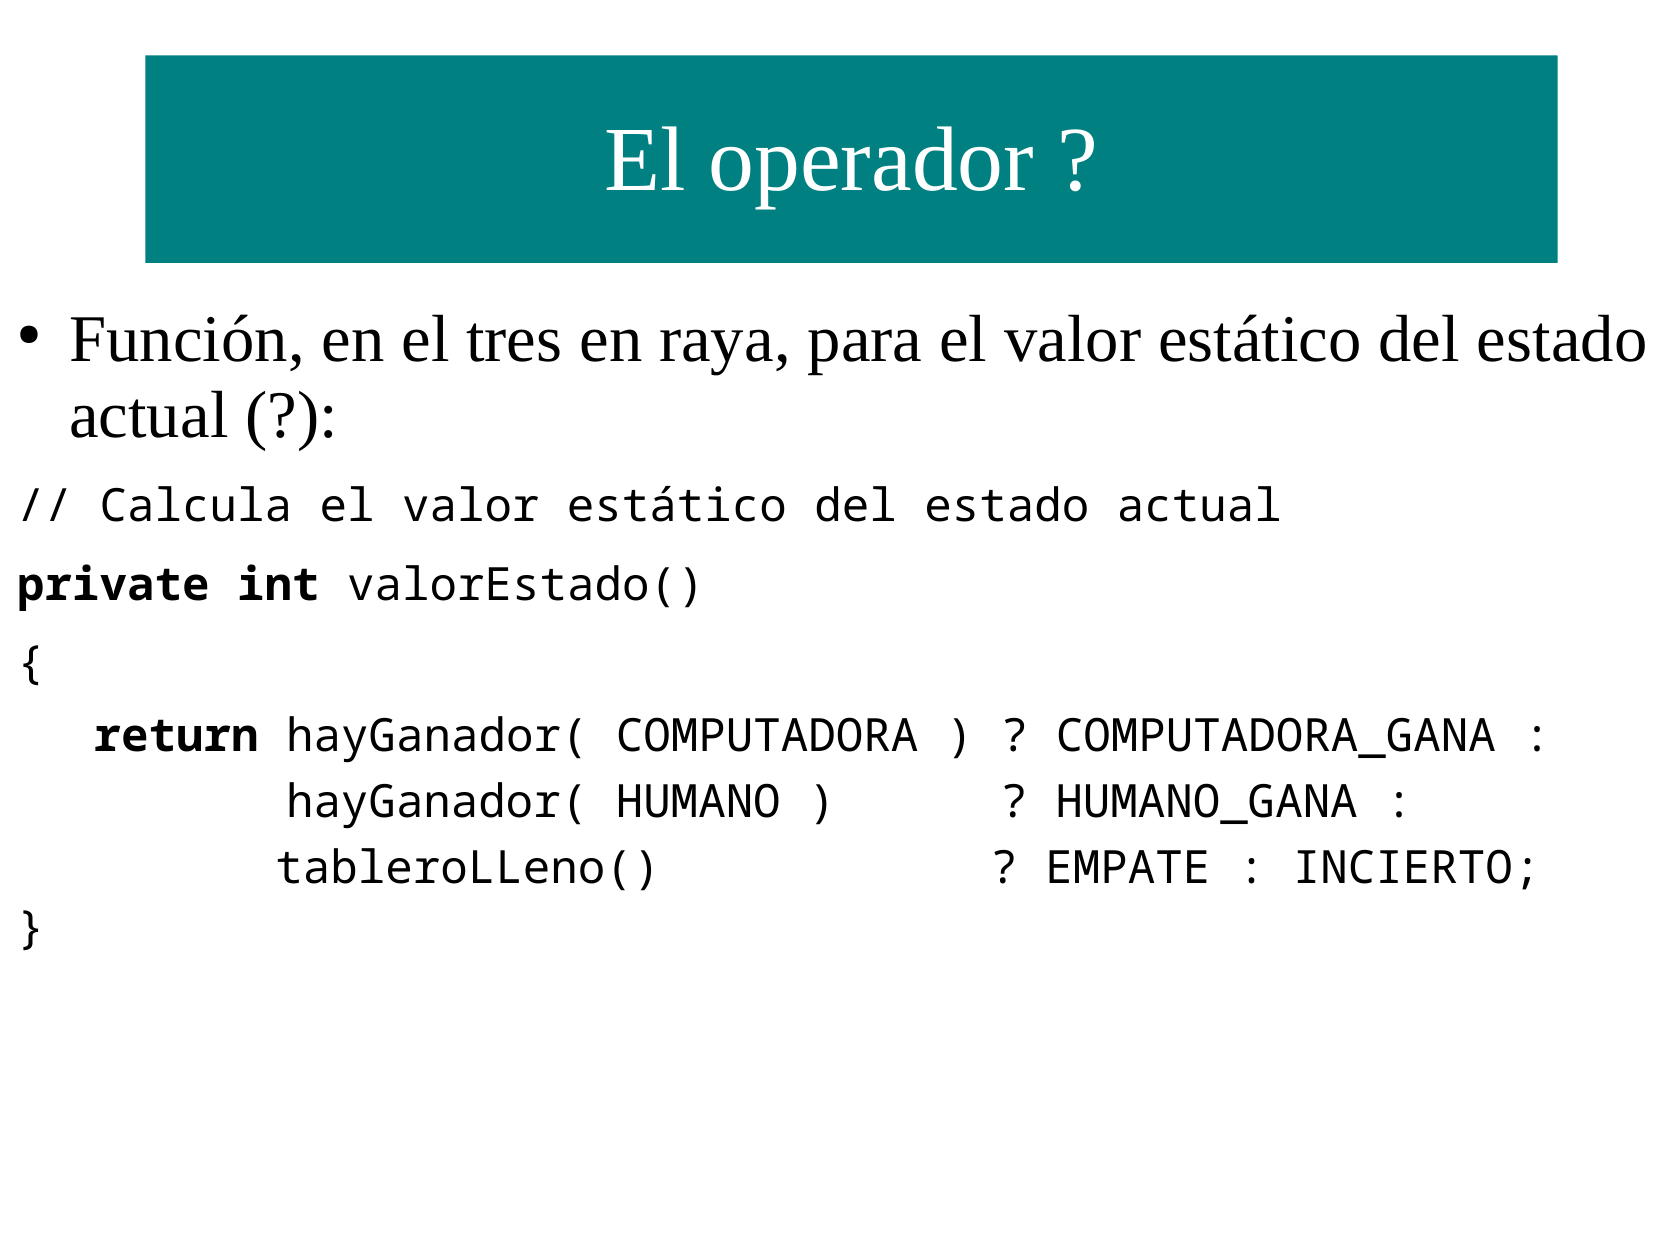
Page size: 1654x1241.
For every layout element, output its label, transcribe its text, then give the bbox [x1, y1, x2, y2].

text_box [145, 212, 1558, 263]
text_box [145, 55, 1558, 106]
text_box El operador ? [145, 106, 1558, 212]
text_box Función, en el tres en raya, para el valor estático del estado actual (?): // Calcula el valor estático del estado actual private int valorEstado() { return hayGanador( COMPUTADORA ) ? COMPUTADORA_GANA : hayGanador( HUMANO ) ? HUMANO_GANA : tableroLLeno() ? EMPATE : INCIERTO; } [0, 301, 1654, 954]
